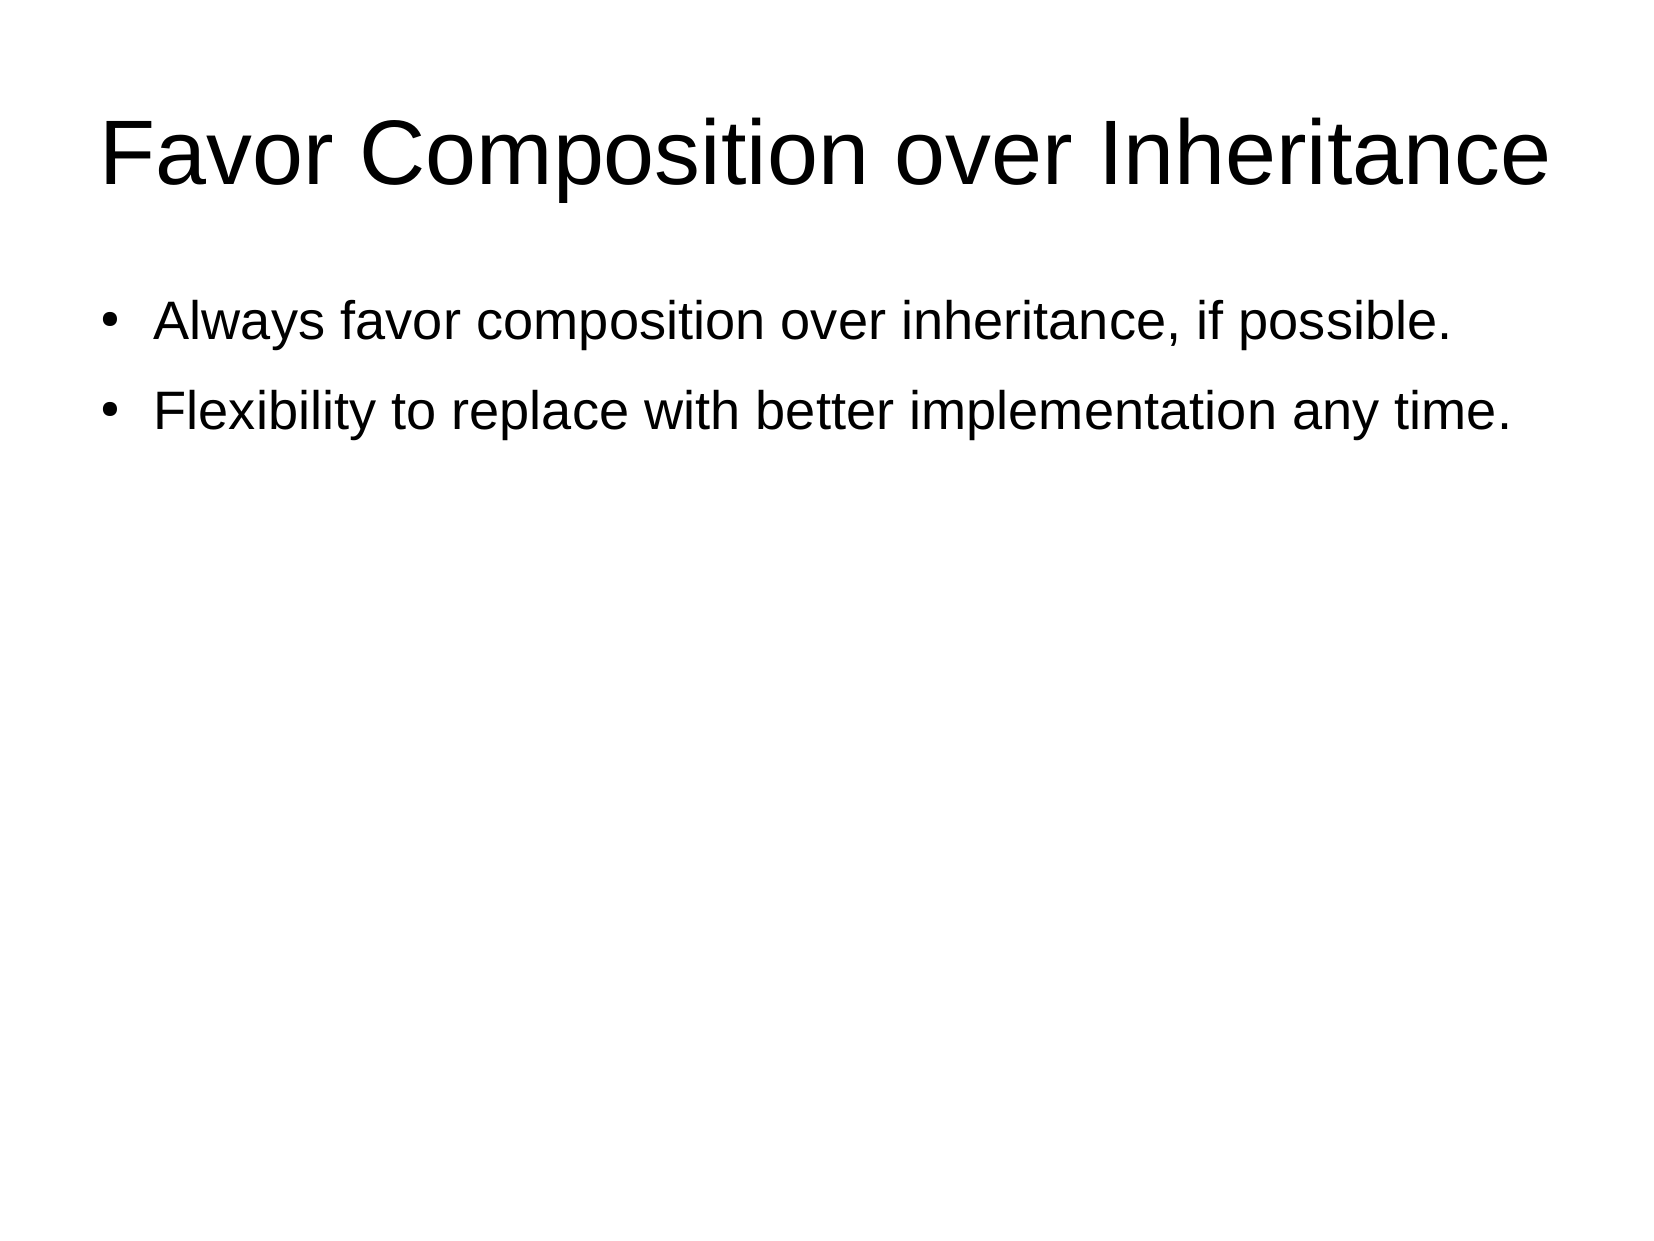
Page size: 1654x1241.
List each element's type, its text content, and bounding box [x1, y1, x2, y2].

title Favor Composition over Inheritance [82, 49, 1571, 257]
list Always favor composition over inheritance, if possible. Flexibility to replace with better implementation any time. [82, 290, 1571, 1010]
